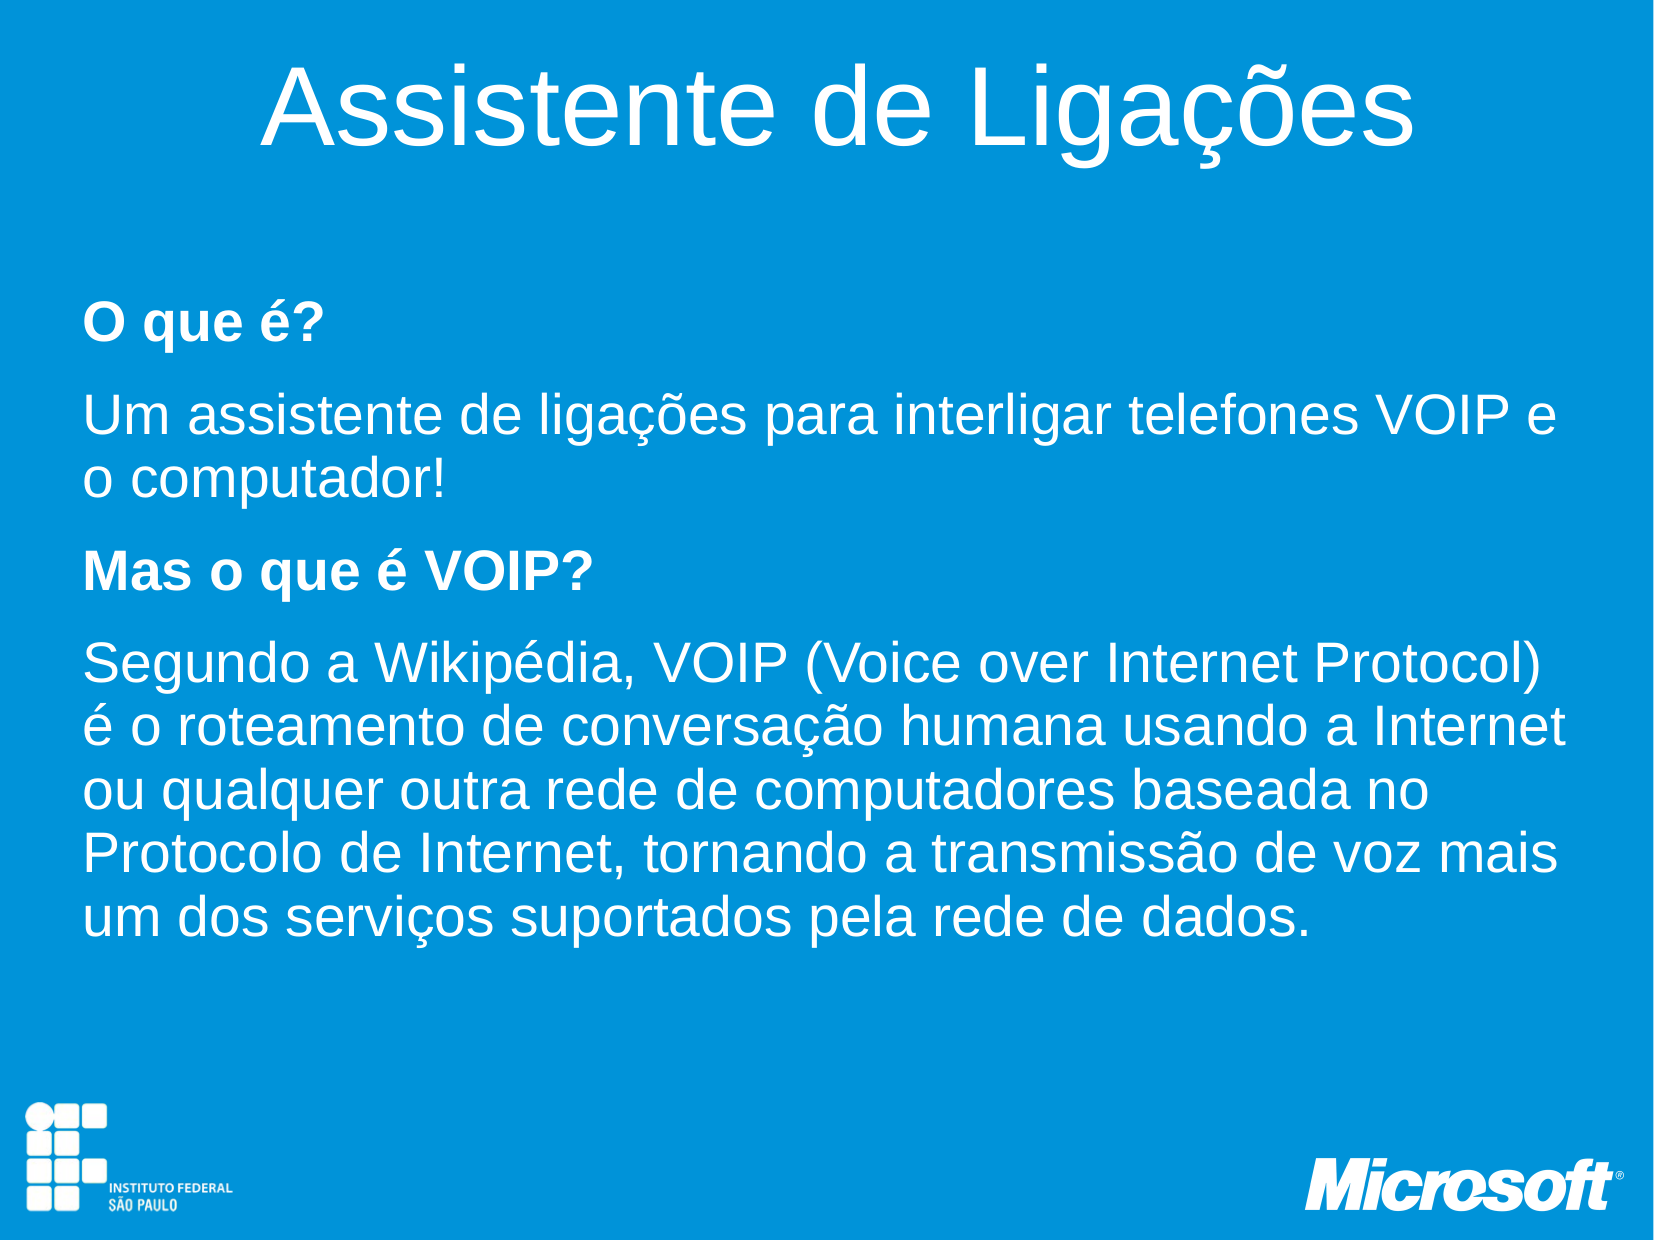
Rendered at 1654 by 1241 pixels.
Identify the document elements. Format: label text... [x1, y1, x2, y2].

picture [55, 1131, 79, 1155]
picture [27, 1159, 51, 1183]
picture [1525, 1159, 1612, 1211]
picture [1373, 1159, 1386, 1166]
picture [138, 1199, 144, 1209]
picture [1420, 1170, 1524, 1211]
picture [185, 1184, 200, 1192]
picture [82, 1104, 107, 1128]
picture [1306, 1159, 1369, 1209]
picture [1364, 1172, 1383, 1209]
picture [227, 1184, 232, 1192]
picture [118, 1184, 126, 1192]
picture [55, 1186, 79, 1211]
picture [170, 1199, 176, 1211]
picture [82, 1159, 107, 1183]
picture [118, 1197, 132, 1211]
picture [155, 1184, 168, 1192]
picture [1382, 1171, 1422, 1210]
picture [146, 1199, 168, 1211]
picture [218, 1184, 224, 1192]
list O que é? Um assistente de ligações para interligar telefones VOIP e o computador! Mas o que é VOIP? Segundo a Wikipédia, VOIP (Voice over Internet Protocol) é o roteamento de conversação humana usando a Internet ou qualquer outra rede de computadores baseada no Protocolo de Internet, tornando a transmissão de voz mais um dos serviços suportados pela rede de dados. [82, 290, 1571, 1010]
picture [27, 1186, 51, 1211]
picture [55, 1159, 79, 1183]
text_box Assistente de Ligações [94, 35, 1583, 178]
picture [26, 1103, 79, 1155]
